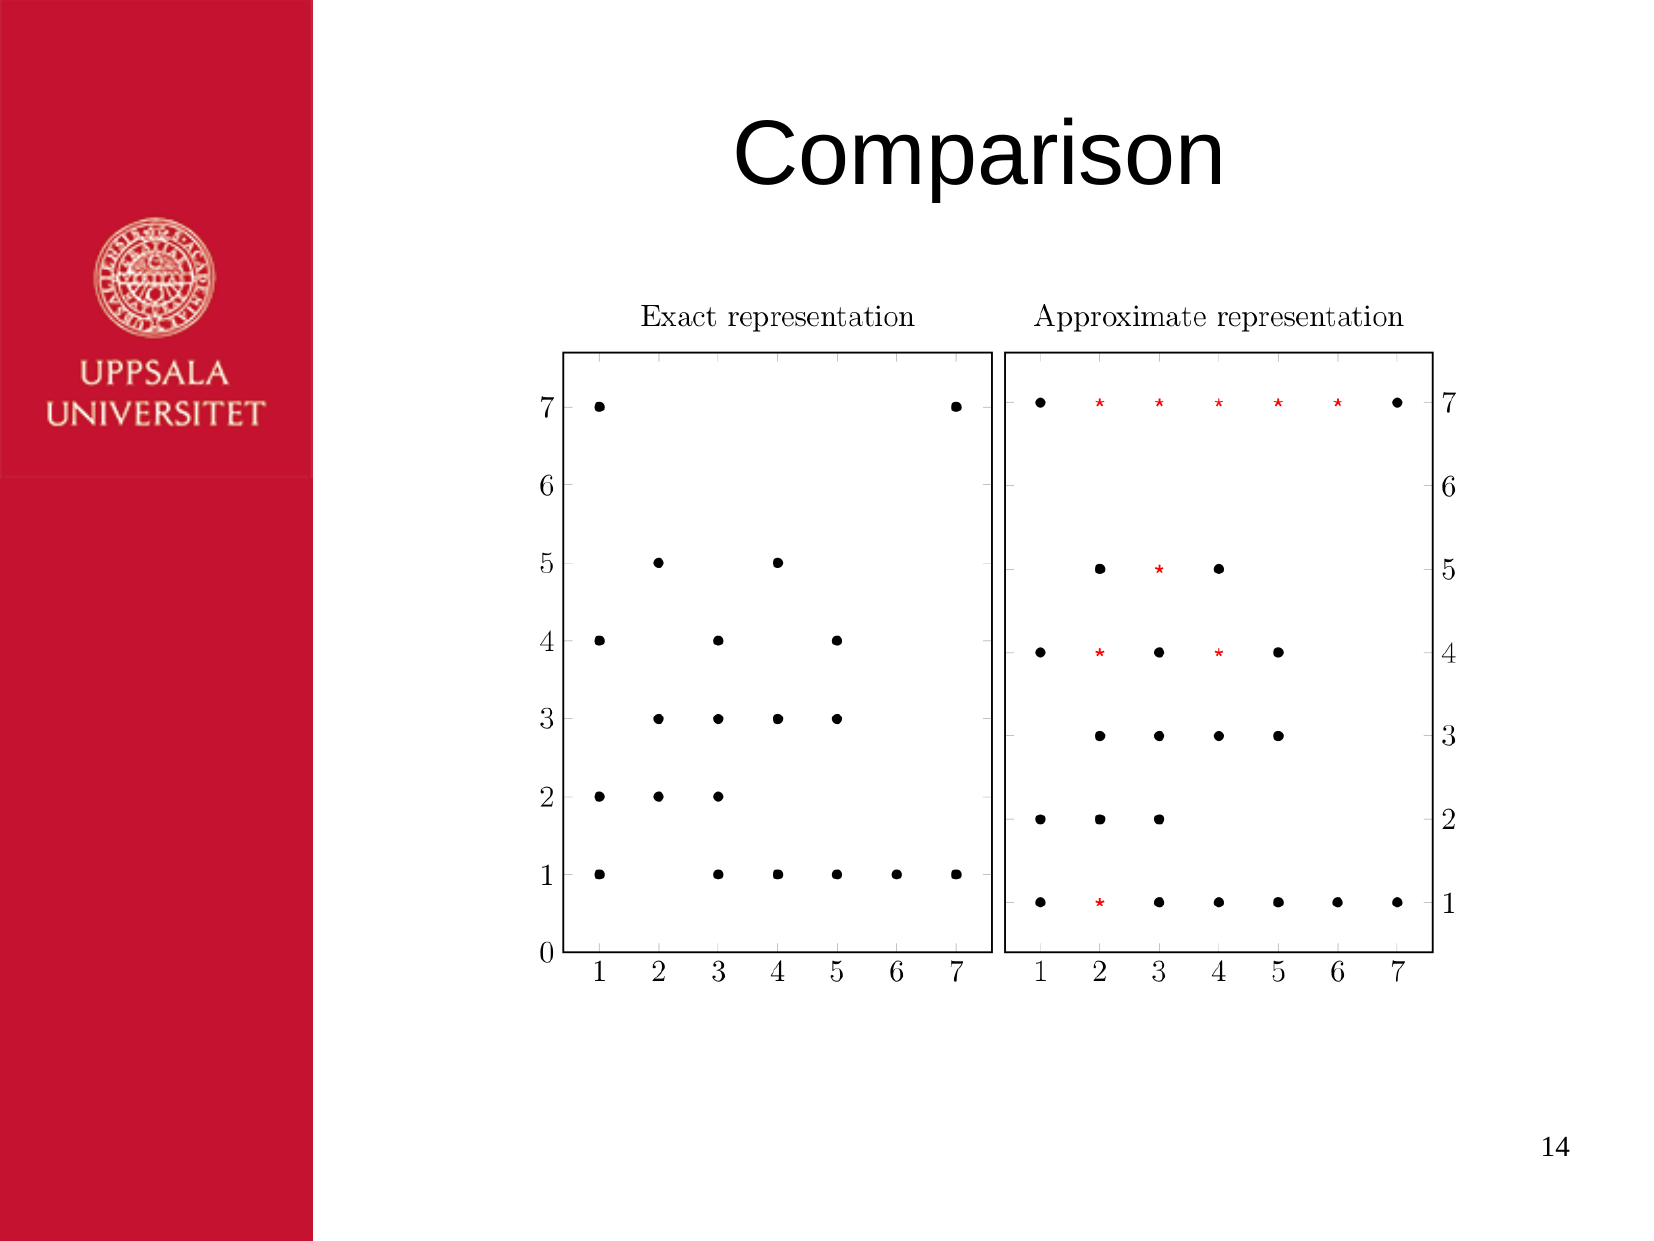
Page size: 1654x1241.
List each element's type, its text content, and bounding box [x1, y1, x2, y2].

picture [0, 0, 235, 800]
picture [495, 284, 1485, 1005]
title Comparison [390, 49, 1571, 257]
